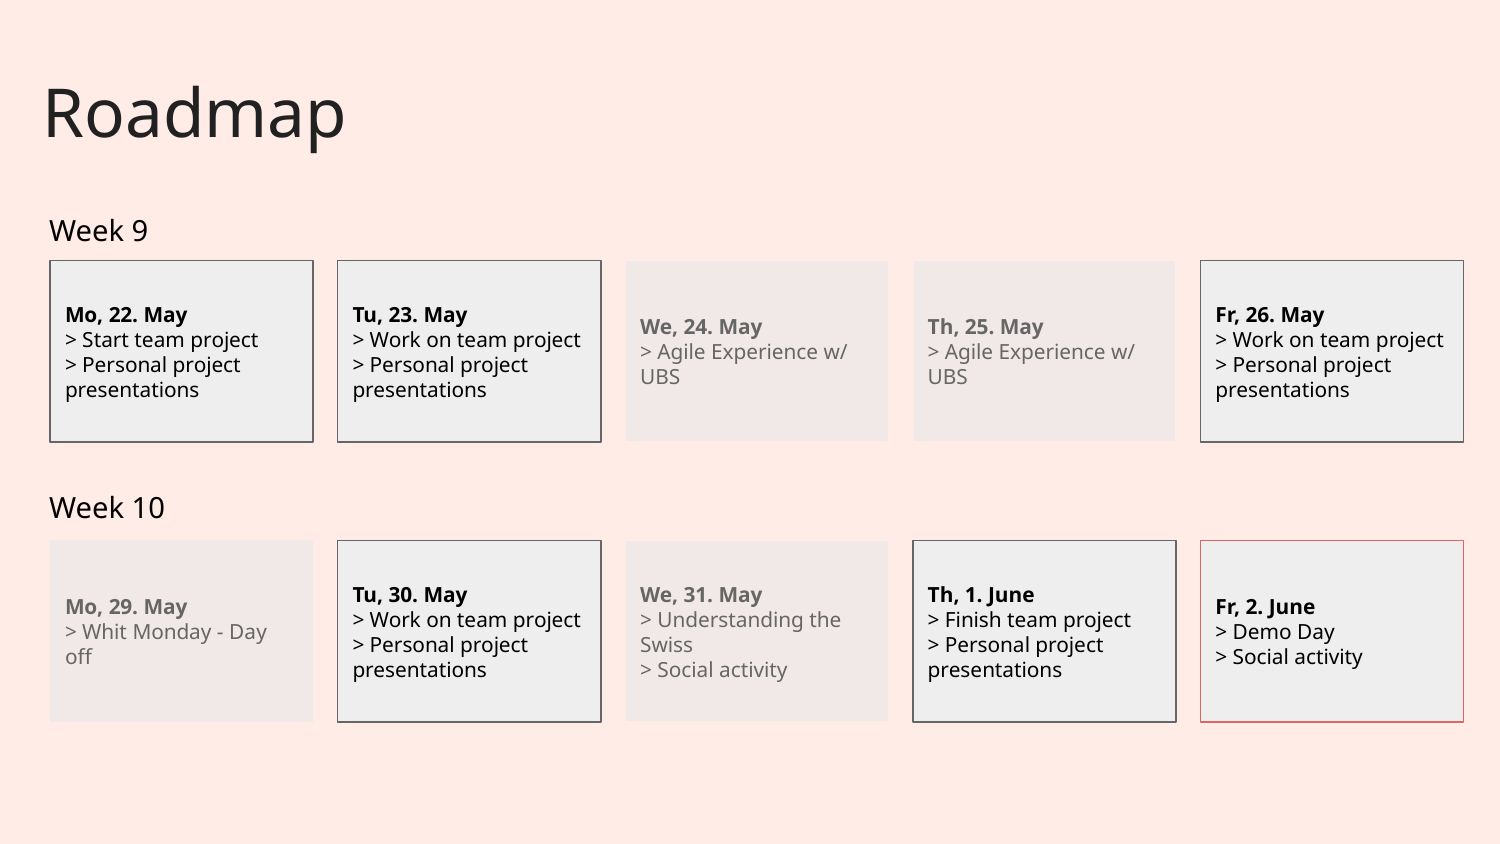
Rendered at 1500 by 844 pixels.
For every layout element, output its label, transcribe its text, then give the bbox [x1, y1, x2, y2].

text_box Th, 25. May > Agile Experience w/ UBS [912, 260, 1176, 443]
text_box Week 10 [34, 474, 226, 540]
text_box Fr, 2. June > Demo Day > Social activity [1200, 540, 1464, 723]
text_box Tu, 23. May > Work on team project > Personal project presentations [337, 260, 601, 443]
text_box We, 31. May > Understanding the Swiss > Social activity [625, 540, 889, 723]
text_box Mo, 29. May > Whit Monday - Day off [49, 540, 314, 723]
text_box Mo, 22. May > Start team project > Personal project presentations [49, 260, 314, 443]
text_box Th, 1. June > Finish team project > Personal project presentations [912, 540, 1176, 723]
text_box Fr, 26. May > Work on team project > Personal project presentations [1200, 260, 1464, 443]
title Roadmap [27, 50, 1429, 174]
text_box We, 24. May > Agile Experience w/ UBS [625, 260, 889, 443]
text_box Tu, 30. May > Work on team project > Personal project presentations [337, 540, 601, 723]
text_box Week 9 [34, 196, 187, 262]
